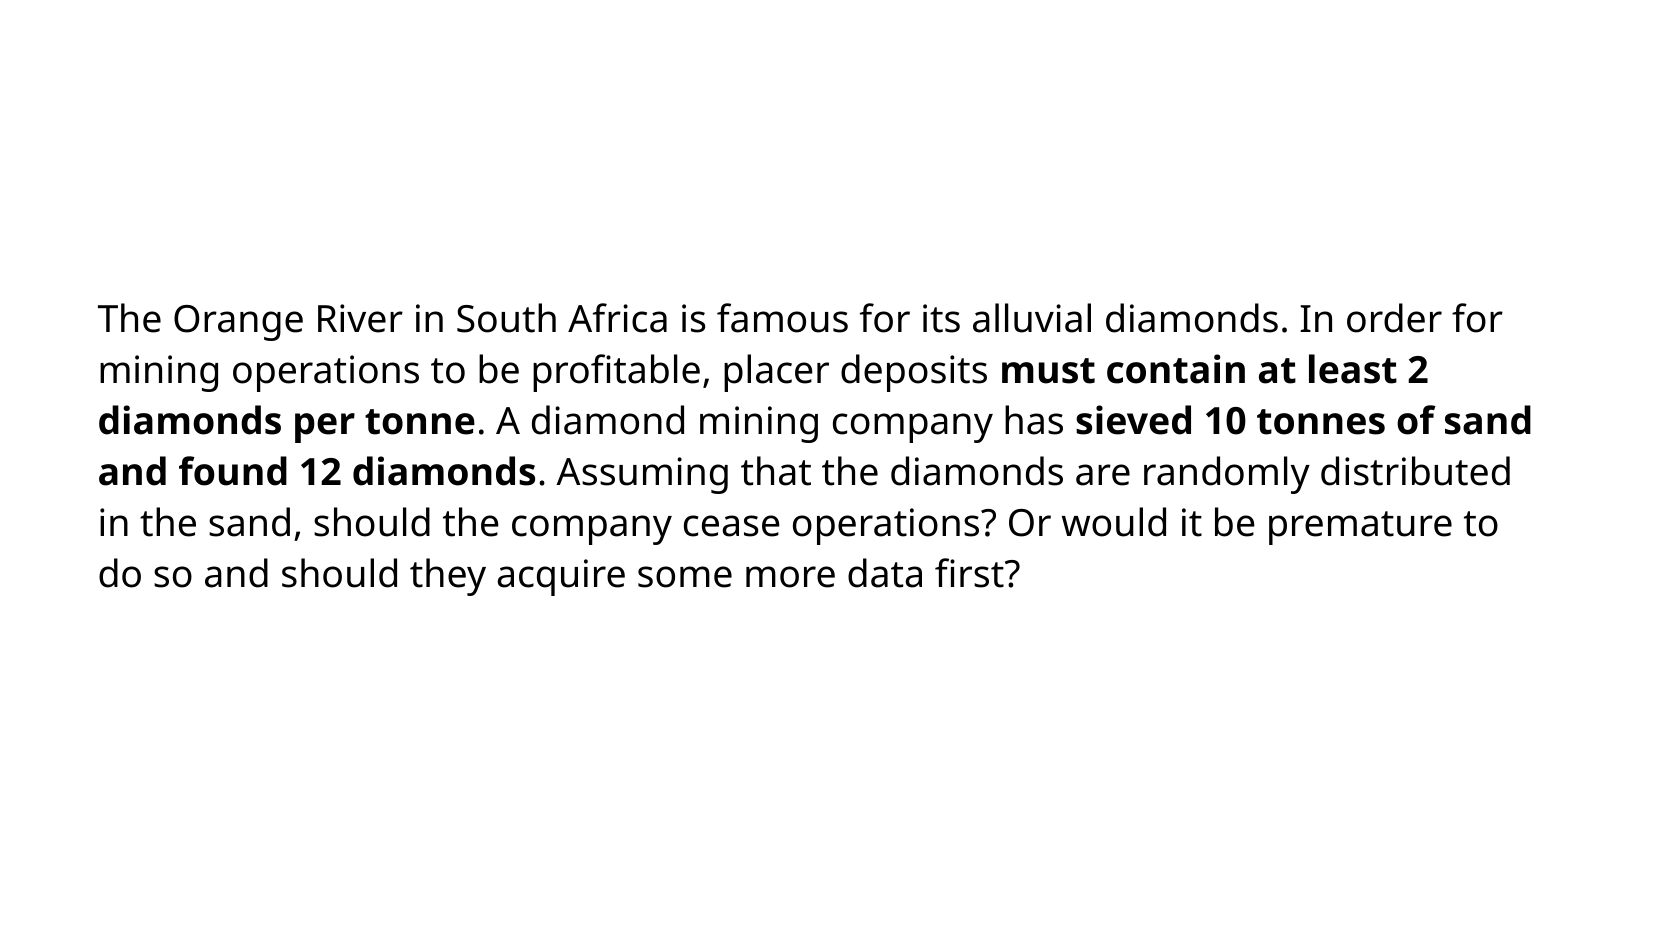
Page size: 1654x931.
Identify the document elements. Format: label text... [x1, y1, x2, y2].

text_box The Orange River in South Africa is famous for its alluvial diamonds. In order for mining operations to be profitable, placer deposits must contain at least 2 diamonds per tonne. A diamond mining company has sieved 10 tonnes of sand and found 12 diamonds. Assuming that the diamonds are randomly distributed in the sand, should the company cease operations? Or would it be premature to do so and should they acquire some more data first? [82, 284, 1560, 621]
